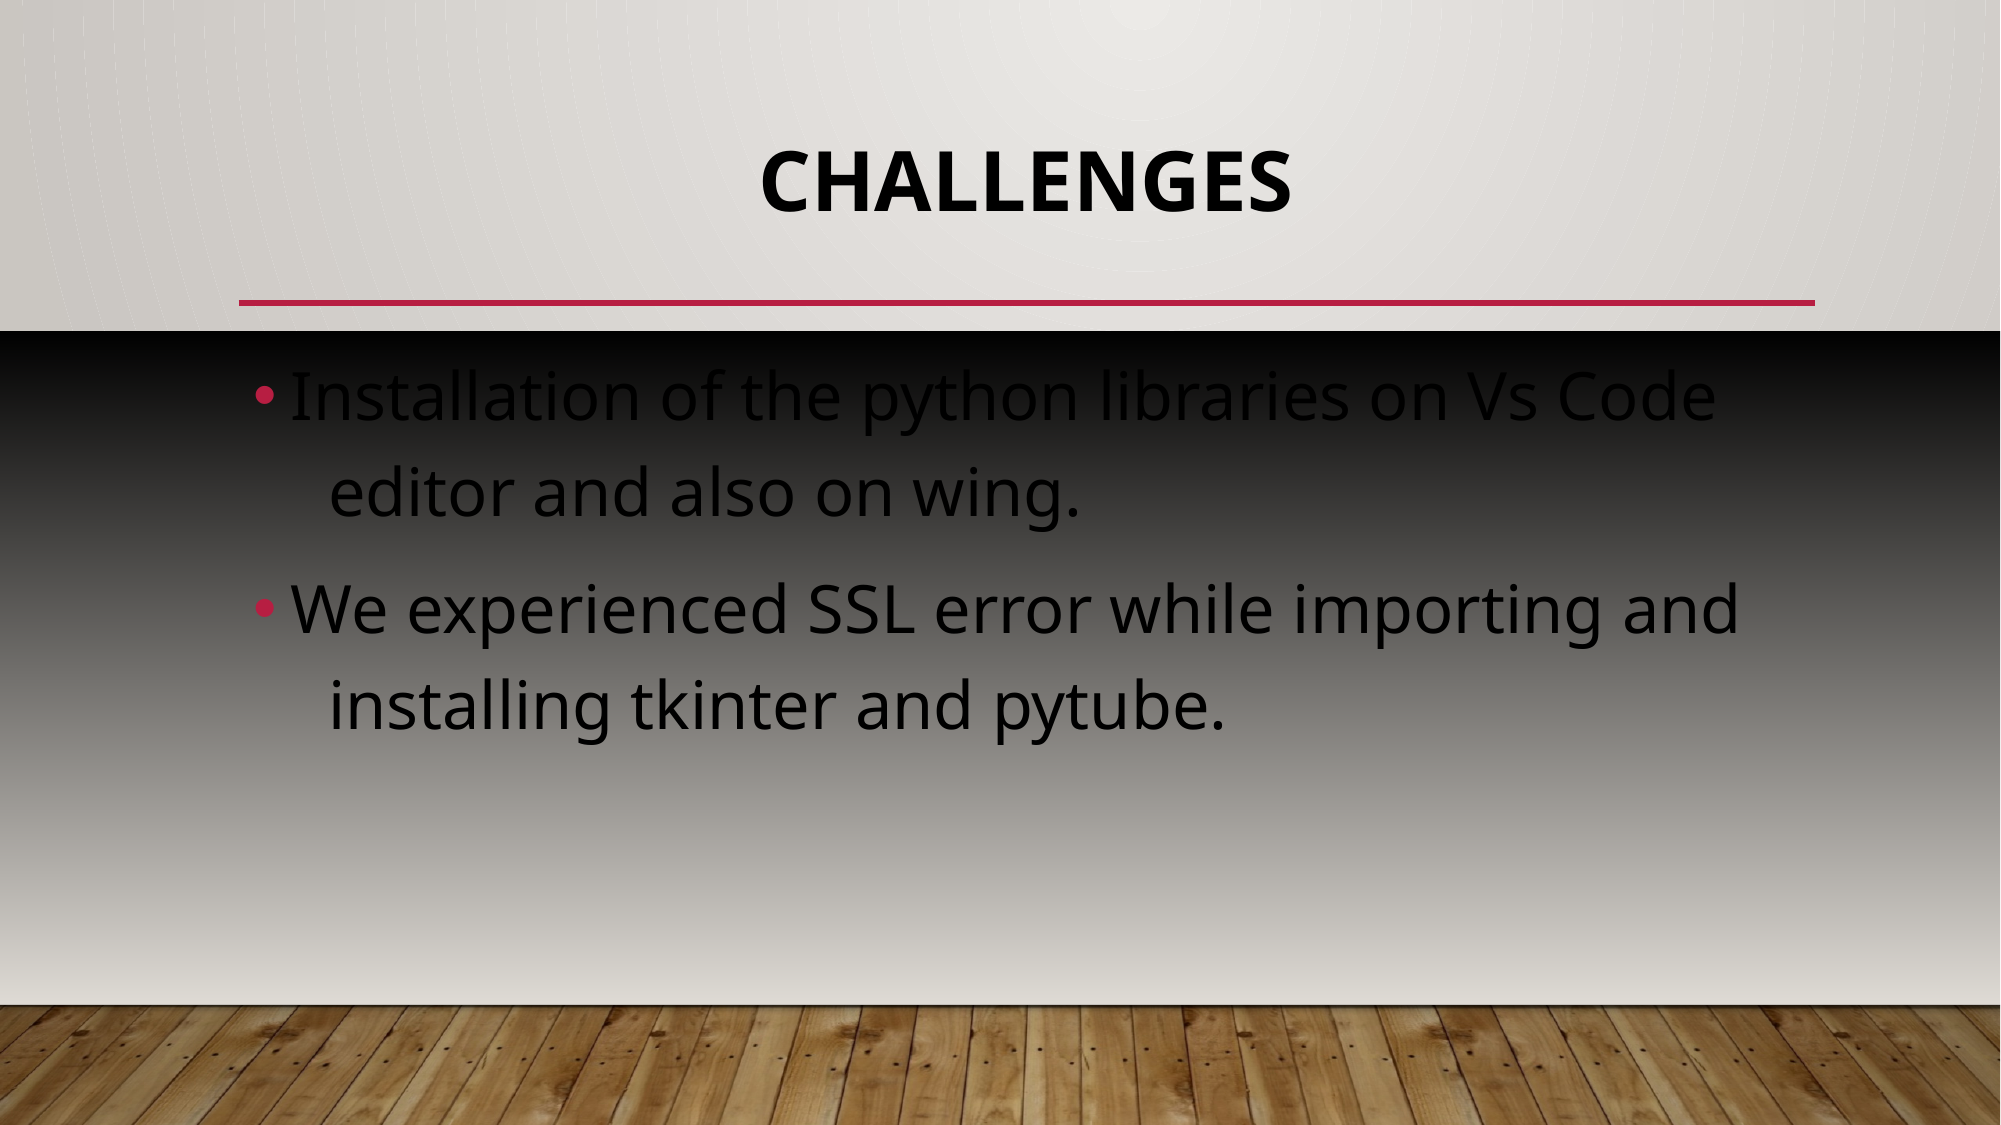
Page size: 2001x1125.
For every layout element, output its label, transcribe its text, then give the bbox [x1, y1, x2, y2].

list Installation of the python libraries on Vs Code editor and also on wing. We experienced SSL error while importing and installing tkinter and pytube. [238, 330, 1814, 897]
title CHALLENGES [238, 131, 1814, 305]
